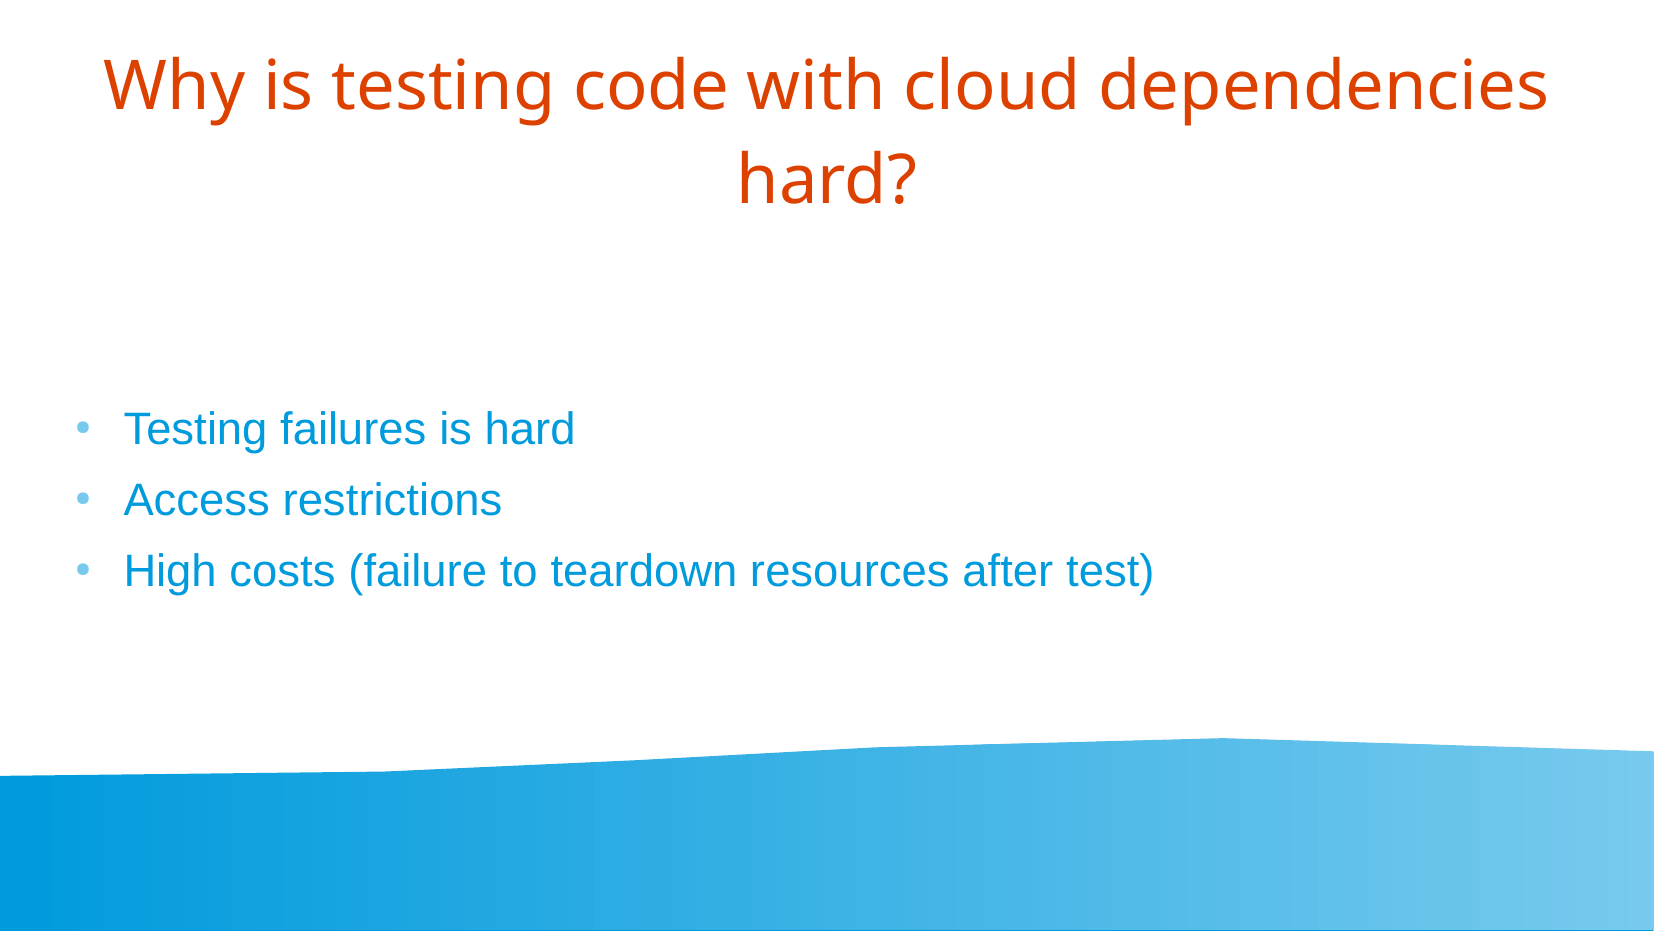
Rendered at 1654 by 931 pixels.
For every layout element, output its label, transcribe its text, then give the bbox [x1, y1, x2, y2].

list Testing failures is hard Access restrictions High costs (failure to teardown resources after test) [59, 332, 1595, 598]
title Why is testing code with cloud dependencies hard? [88, 41, 1565, 219]
